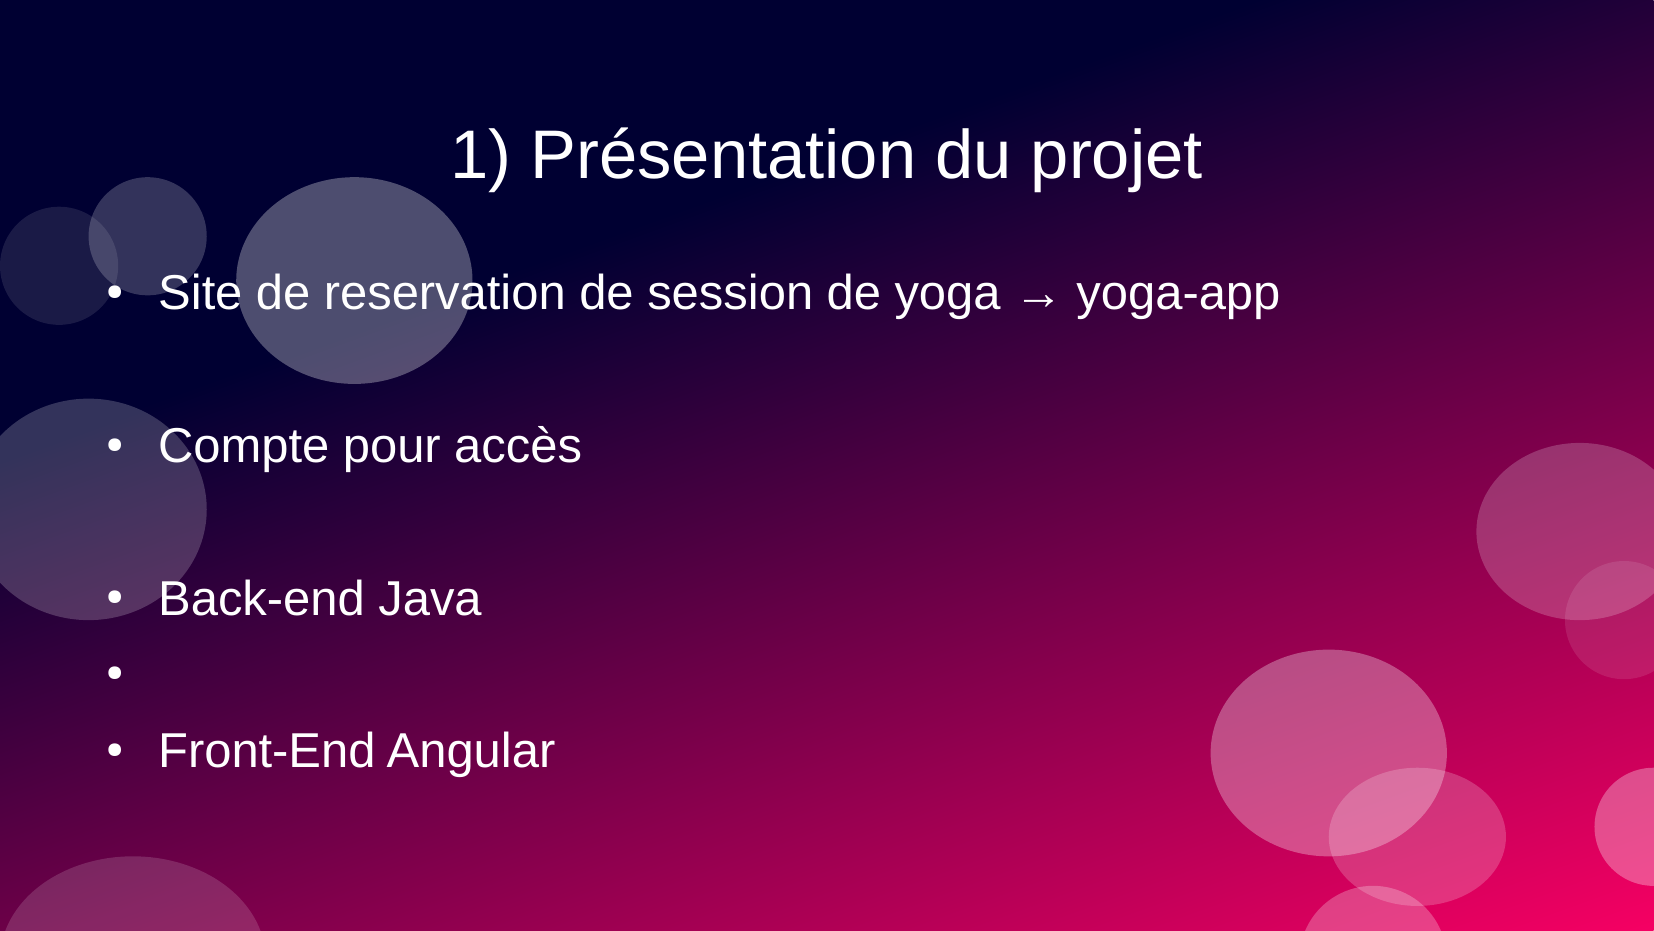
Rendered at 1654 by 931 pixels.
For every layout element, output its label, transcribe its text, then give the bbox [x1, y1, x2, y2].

list Site de reservation de session de yoga → yoga-app Compte pour accès Back-end Java Front-End Angular [88, 265, 1536, 783]
title 1) Présentation du projet [88, 73, 1565, 237]
